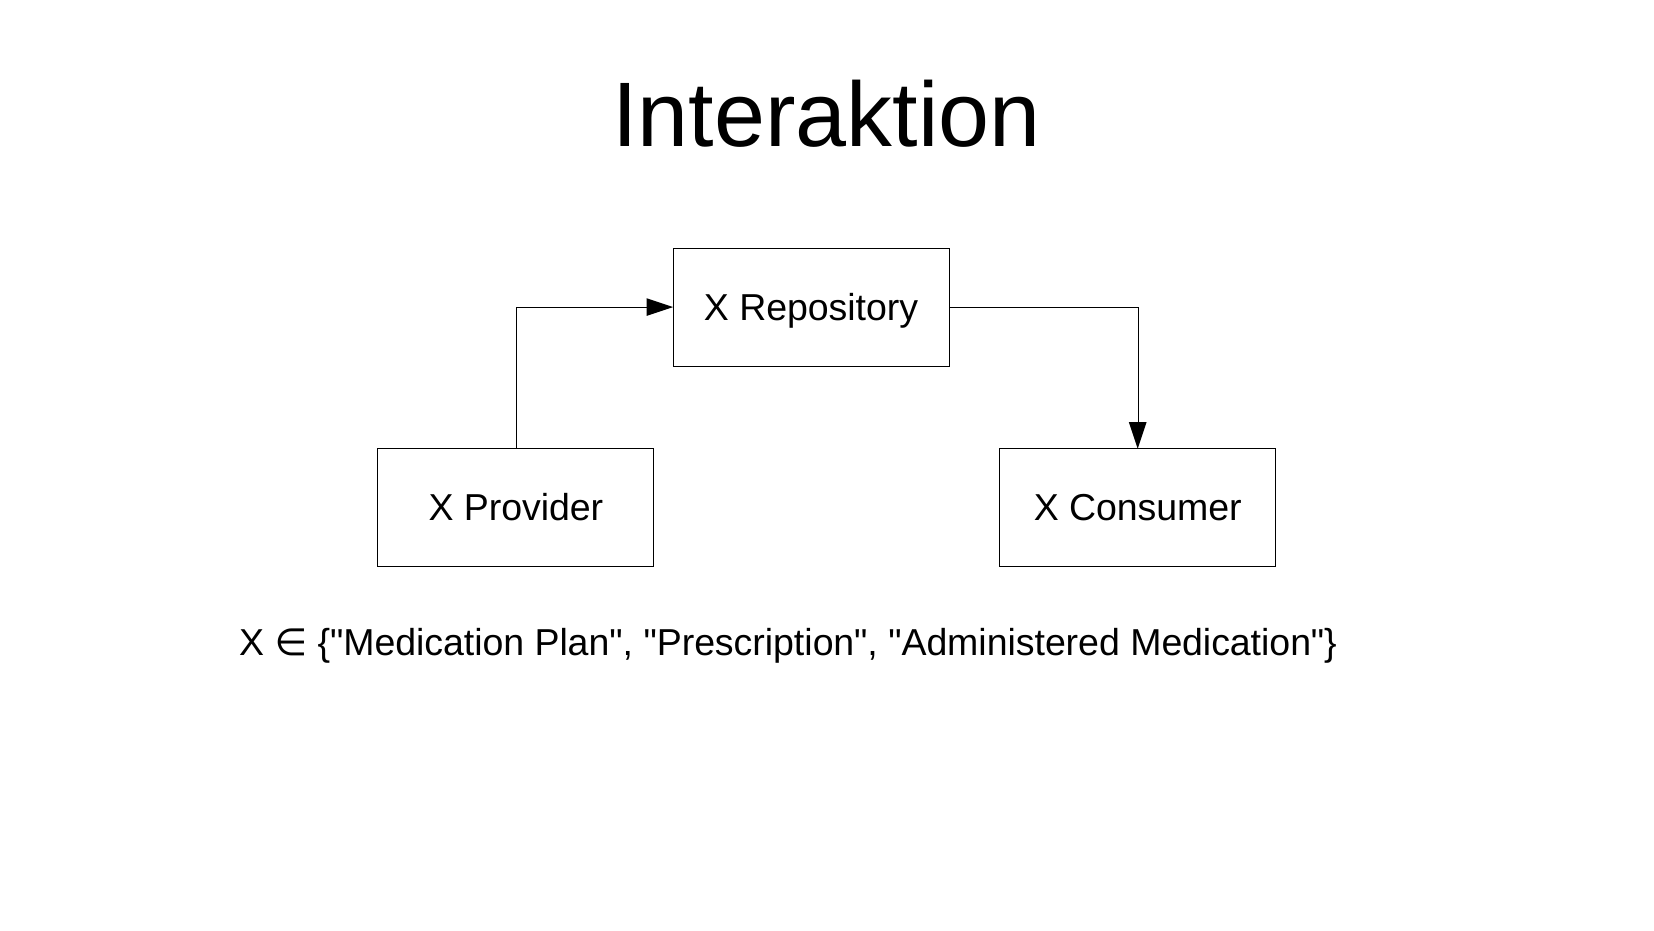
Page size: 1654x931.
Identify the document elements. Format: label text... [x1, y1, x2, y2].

title Interaktion [82, 37, 1571, 193]
text_box X ∈ {"Medication Plan", "Prescription", "Administered Medication"} [224, 614, 1489, 671]
text_box X Repository [673, 248, 950, 367]
text_box X Consumer [999, 448, 1276, 567]
text_box X Provider [377, 448, 654, 567]
